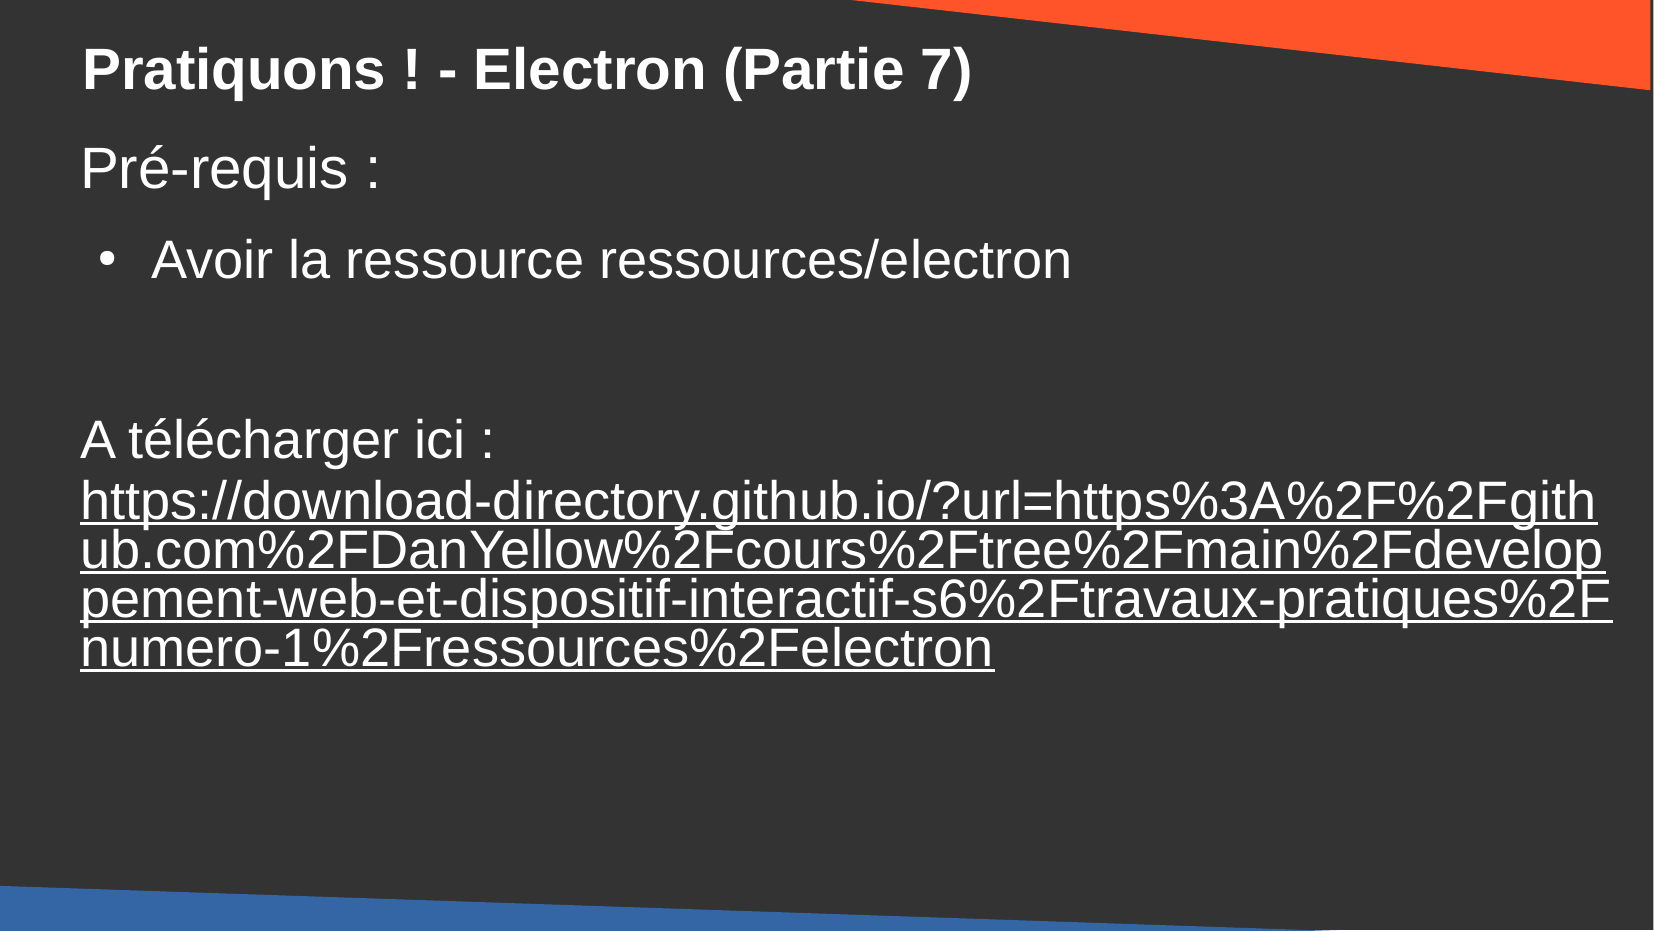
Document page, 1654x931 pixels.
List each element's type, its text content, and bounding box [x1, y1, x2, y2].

list Pré-requis : Avoir la ressource ressources/electron A télécharger ici : https://download-directory.github.io/?url=https%3A%2F%2Fgithub.com%2FDanYellow%2Fcours%2Ftree%2Fmain%2Fdeveloppement-web-et-dispositif-interactif-s6%2Ftravaux-pratiques%2Fnumero-1%2Fressources%2Felectron [80, 135, 1620, 721]
title Pratiquons ! - Electron (Partie 7) [82, 37, 1571, 114]
text_box [0, 885, 1337, 931]
text_box [851, 0, 1651, 91]
